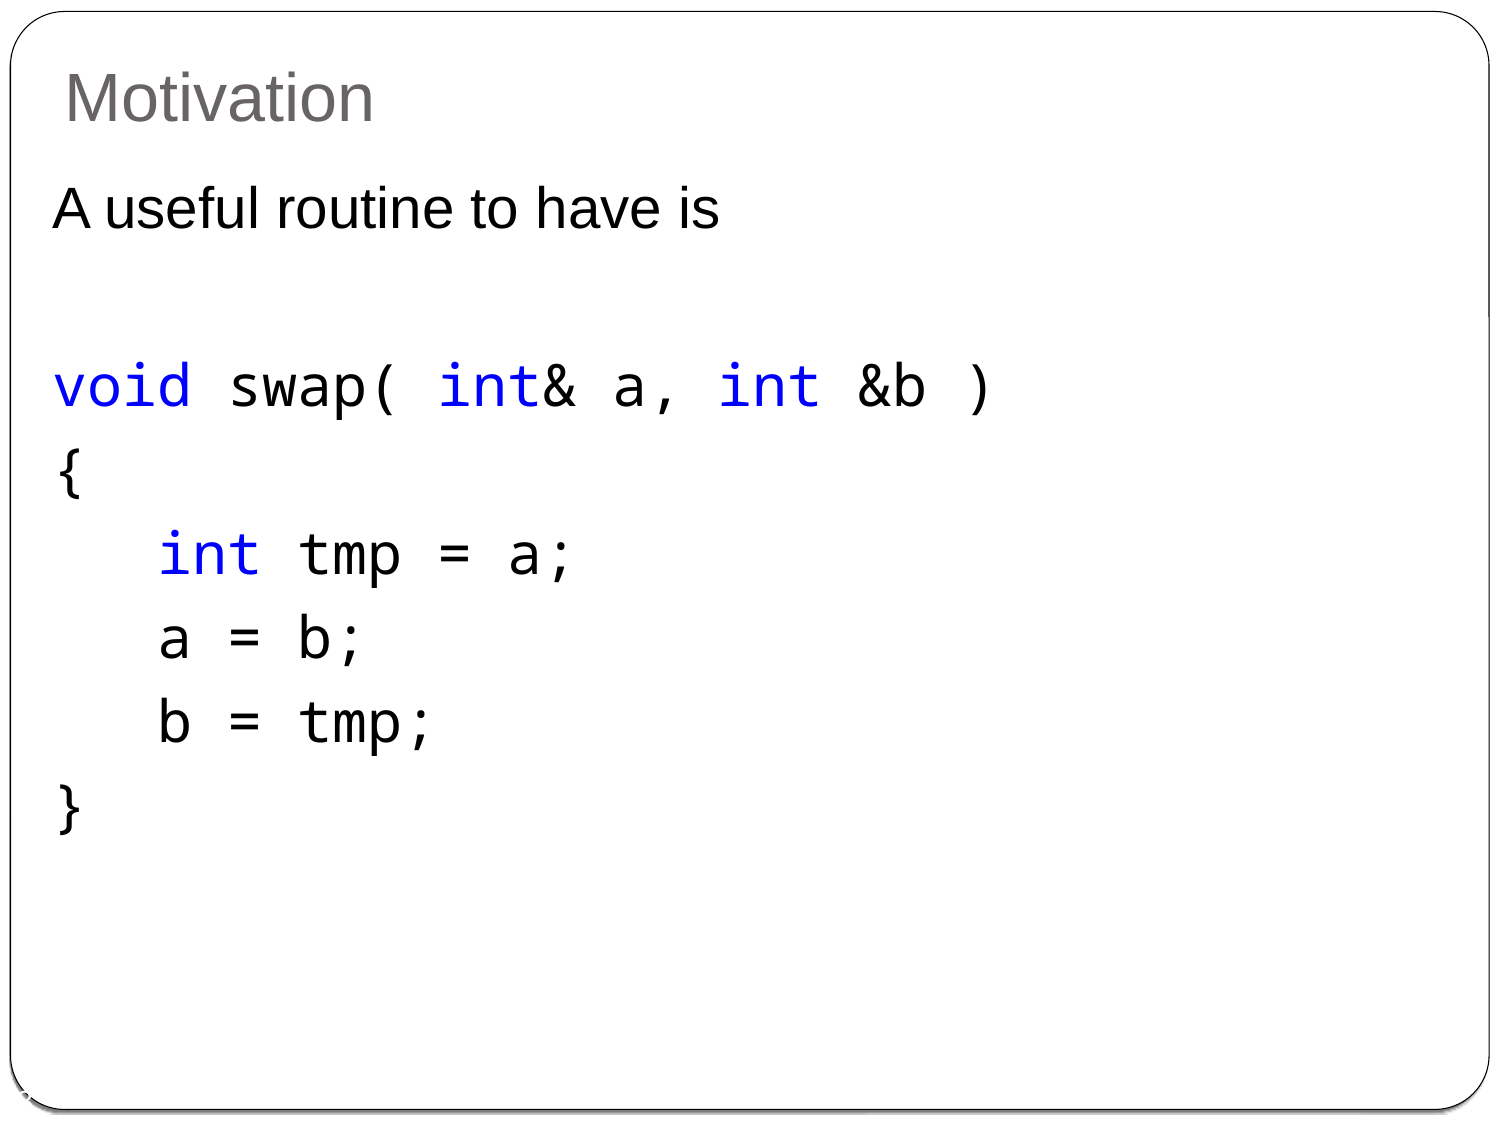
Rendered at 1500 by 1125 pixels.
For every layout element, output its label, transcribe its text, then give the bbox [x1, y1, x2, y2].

list A useful routine to have is void swap( int& a, int &b ) { int tmp = a; a = b; b = tmp; } [37, 162, 1463, 1088]
slide_number <number> [0, 1074, 50, 1125]
title Motivation [50, 45, 1450, 150]
